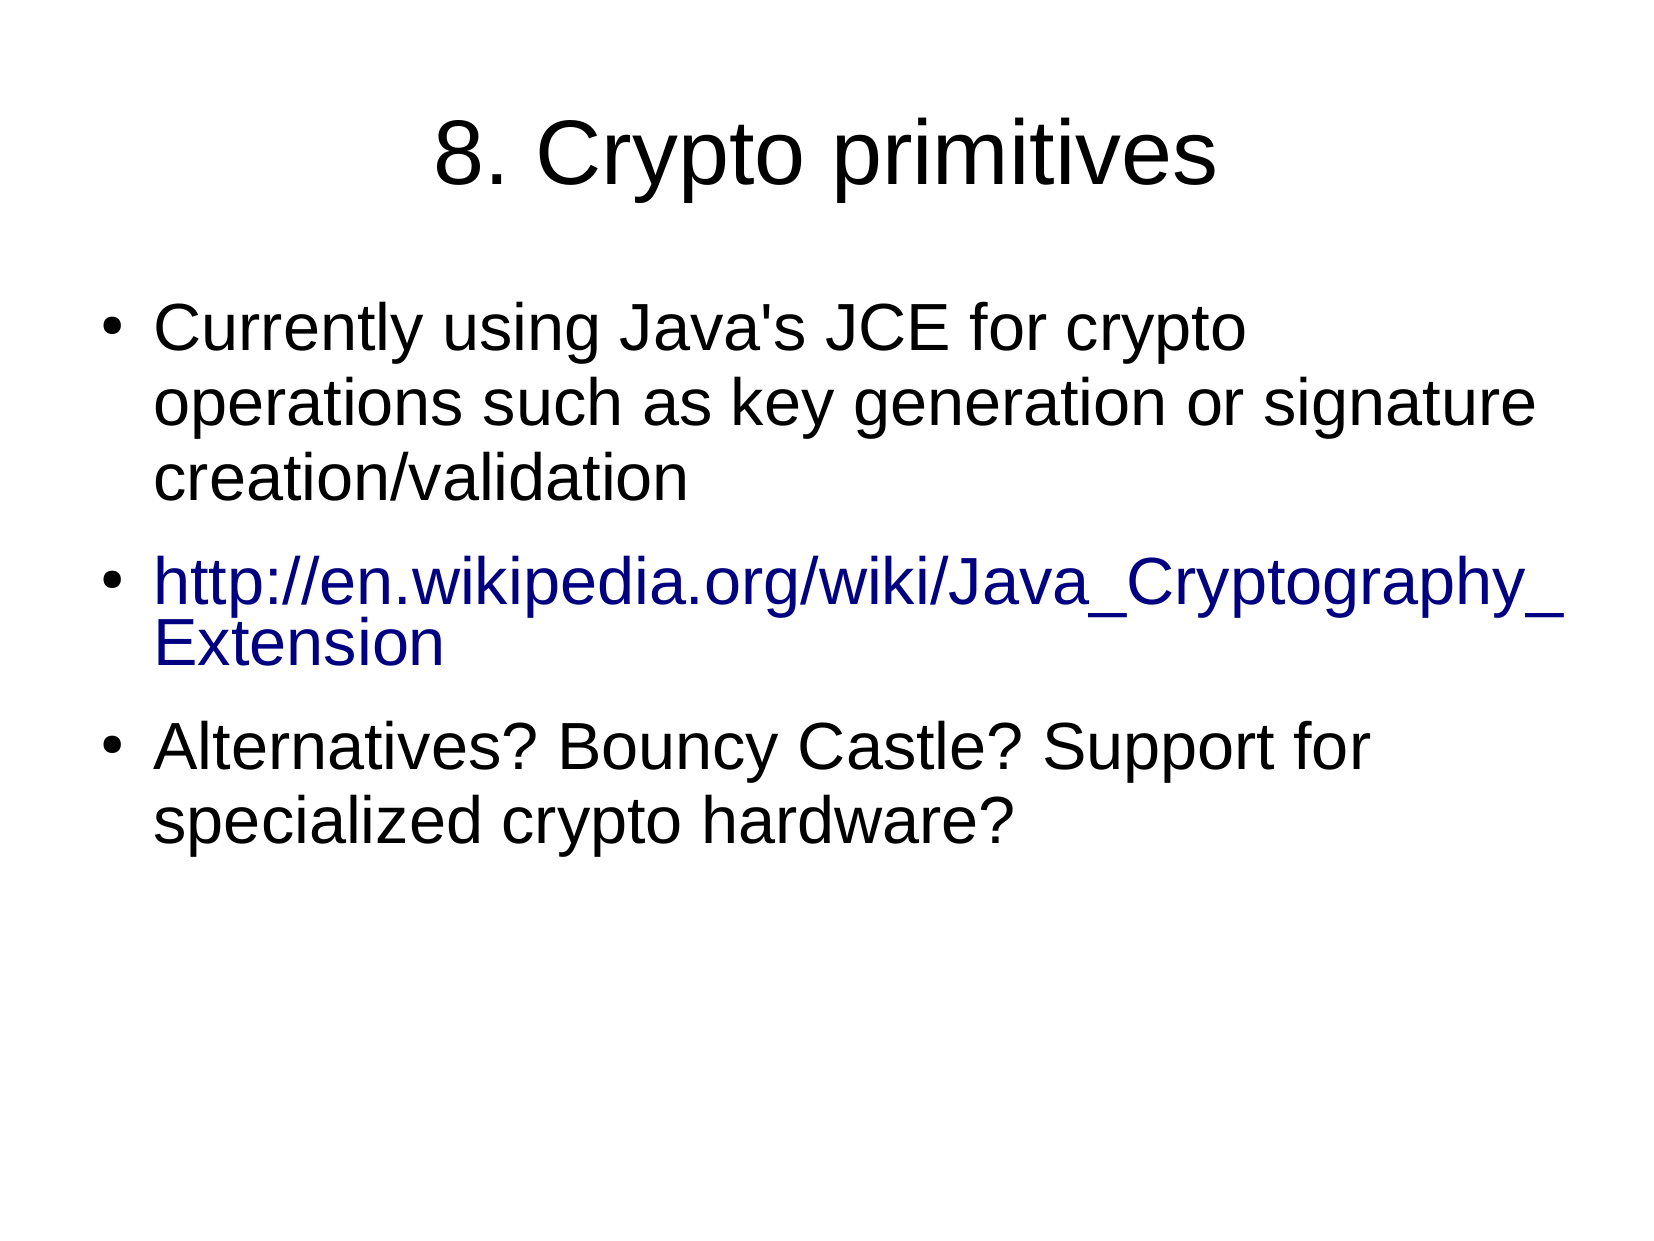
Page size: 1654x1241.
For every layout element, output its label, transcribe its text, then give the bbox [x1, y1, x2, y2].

title 8. Crypto primitives [82, 49, 1571, 257]
list Currently using Java's JCE for crypto operations such as key generation or signature creation/validation http://en.wikipedia.org/wiki/Java_Cryptography_Extension Alternatives? Bouncy Castle? Support for specialized crypto hardware? [82, 290, 1571, 1010]
